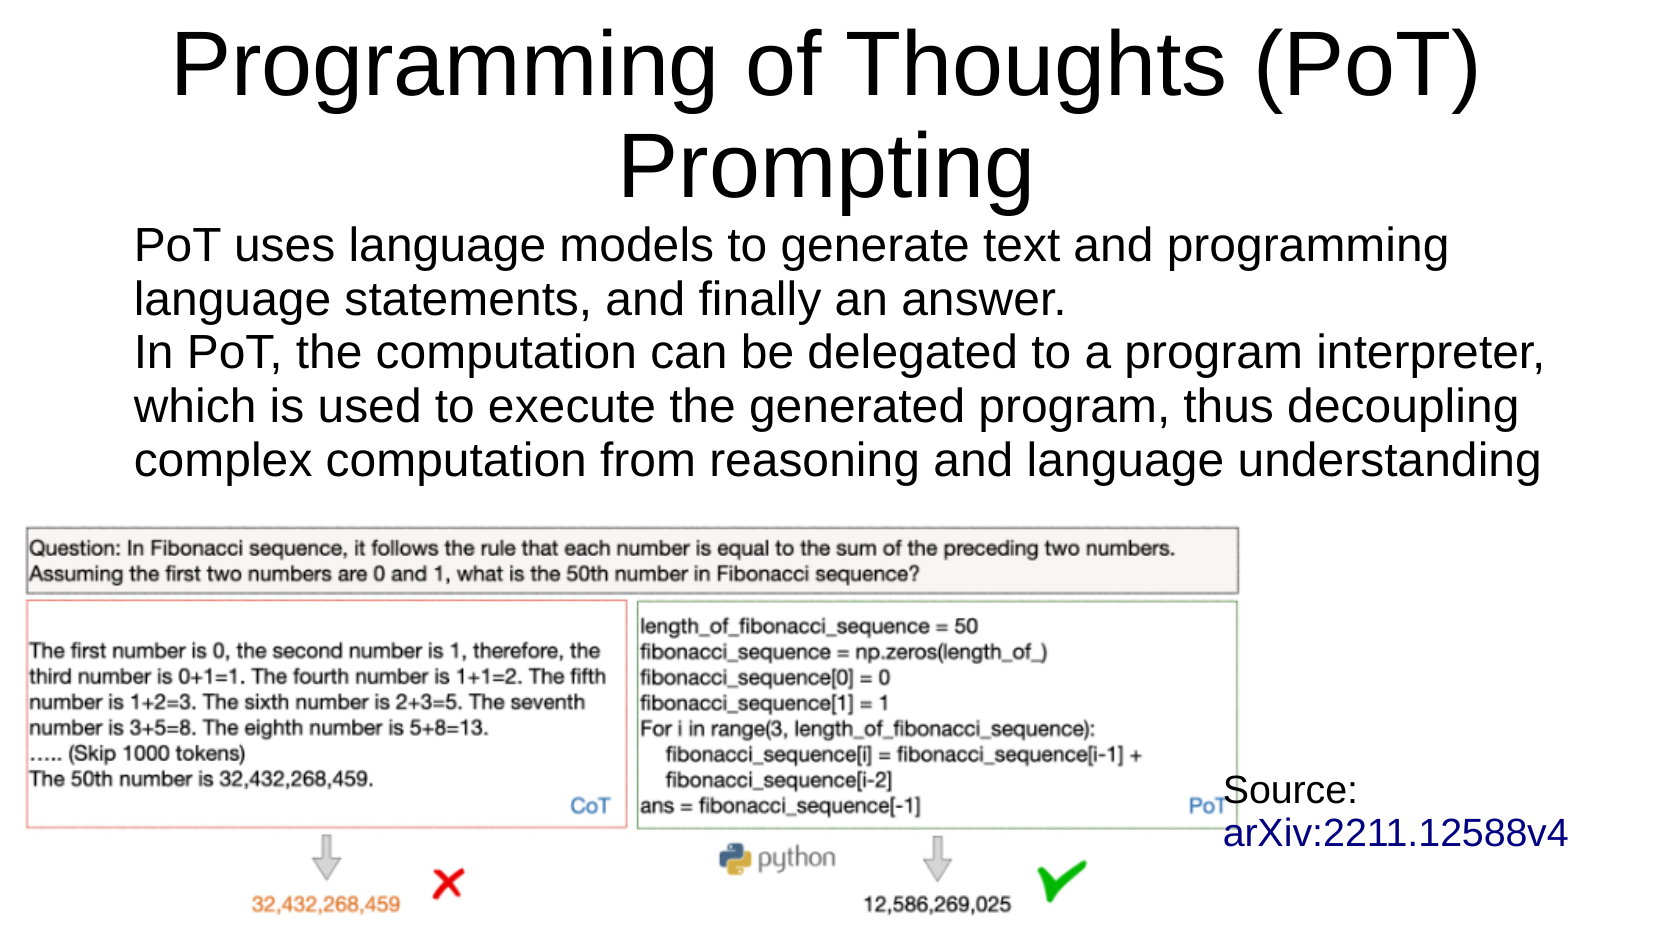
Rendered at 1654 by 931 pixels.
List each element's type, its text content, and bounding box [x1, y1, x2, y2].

title Programming of Thoughts (PoT) Prompting [82, 12, 1571, 217]
list PoT uses language models to generate text and programming language statements, and finally an answer. In PoT, the computation can be delegated to a program interpreter, which is used to execute the generated program, thus decoupling complex computation from reasoning and language understanding [82, 217, 1571, 502]
picture [24, 520, 1241, 916]
list Source: arXiv:2211.12588v4 [1181, 767, 1654, 857]
